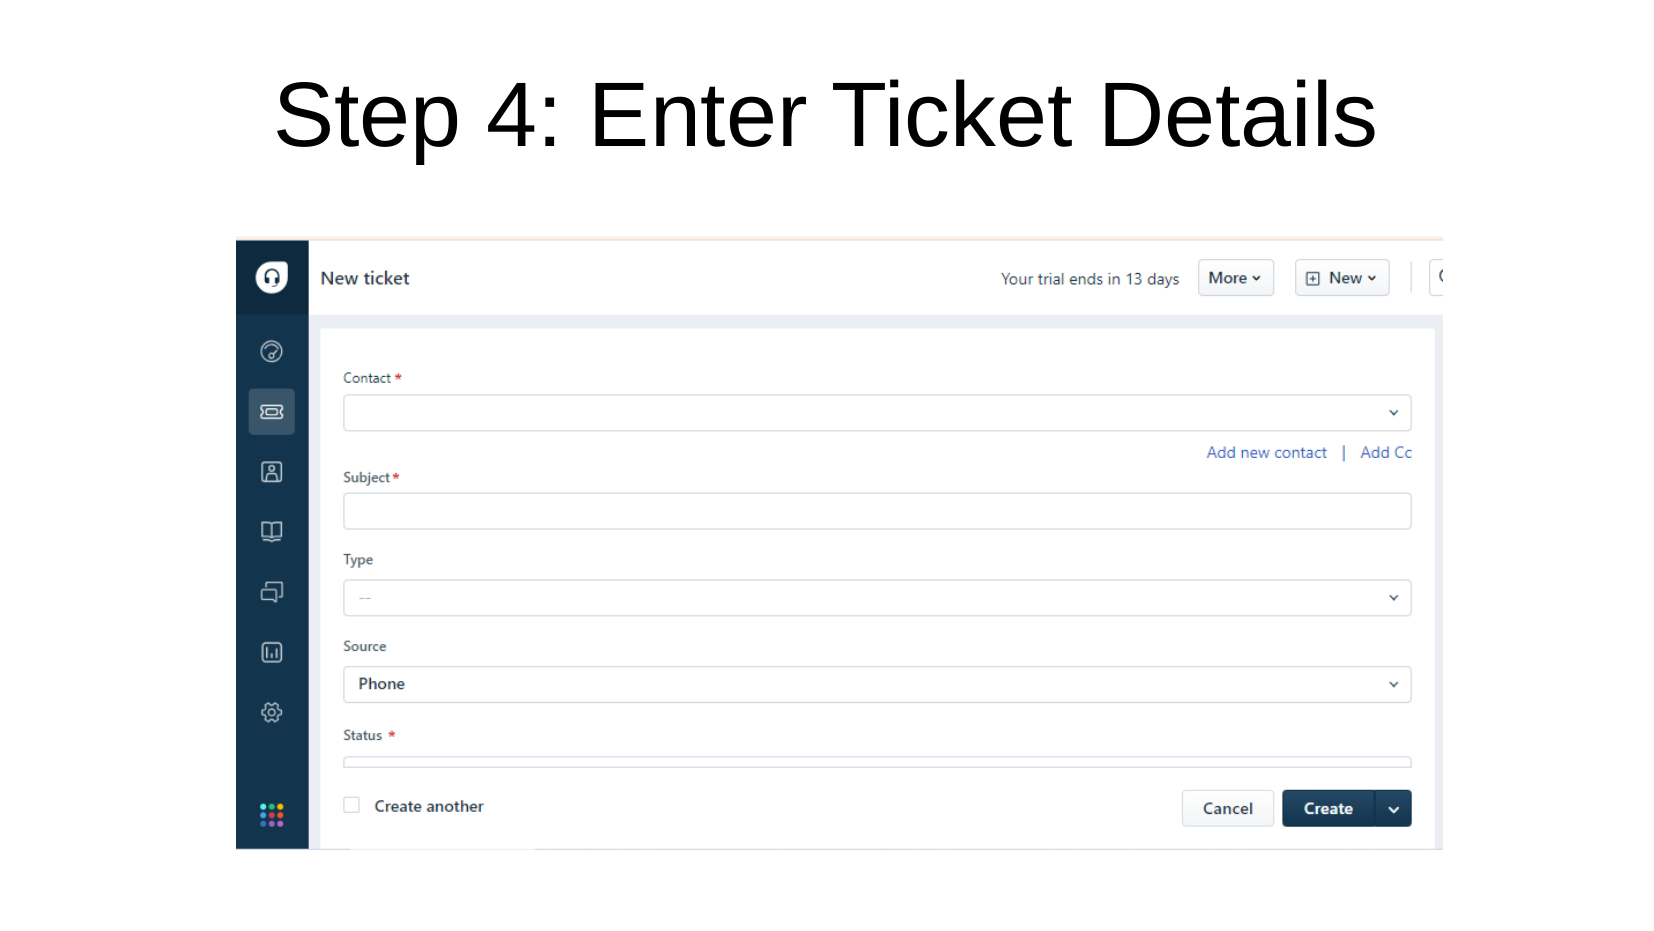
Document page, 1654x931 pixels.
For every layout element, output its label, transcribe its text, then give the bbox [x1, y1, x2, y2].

picture [236, 236, 1443, 850]
title Step 4: Enter Ticket Details [82, 37, 1571, 193]
